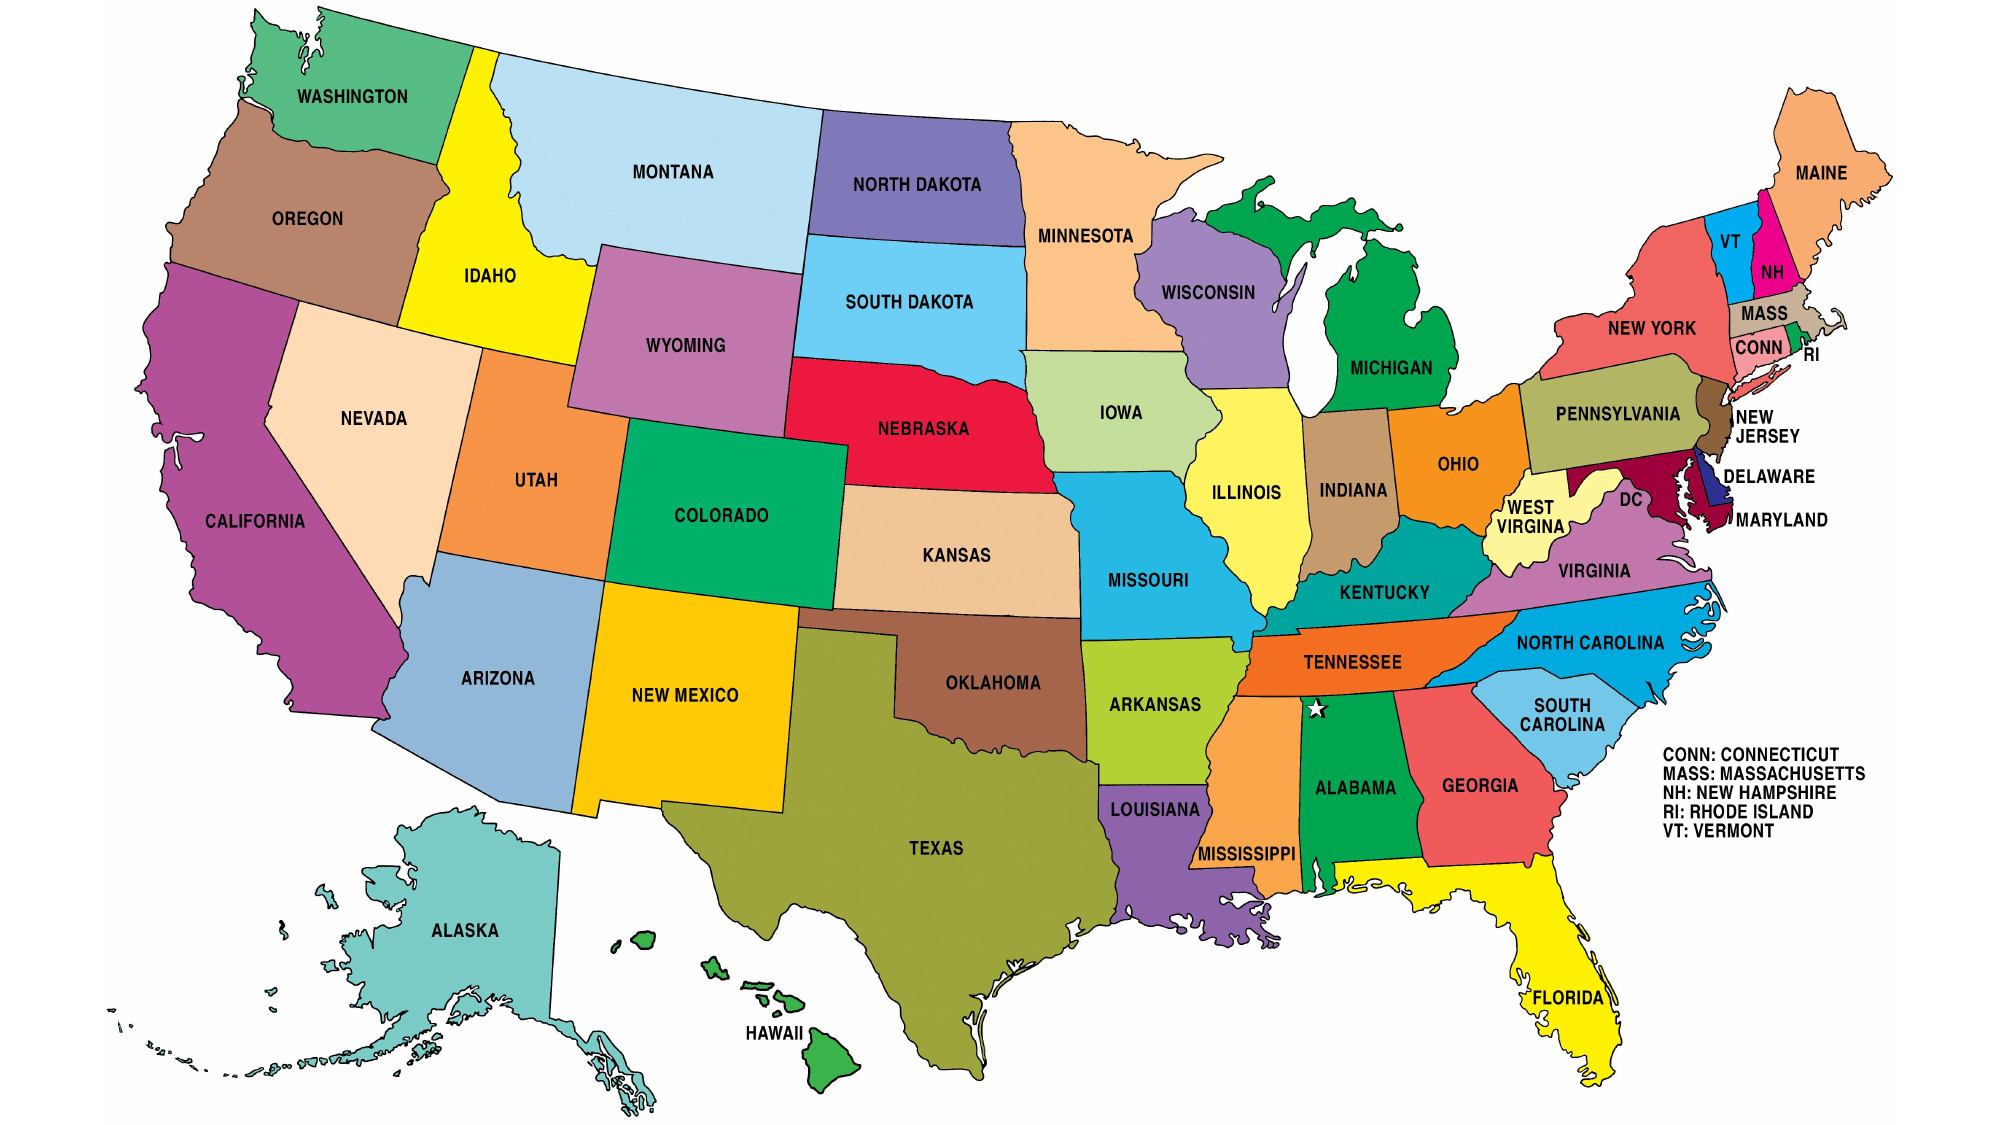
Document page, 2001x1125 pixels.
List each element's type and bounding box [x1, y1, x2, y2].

picture [101, 0, 1899, 1125]
